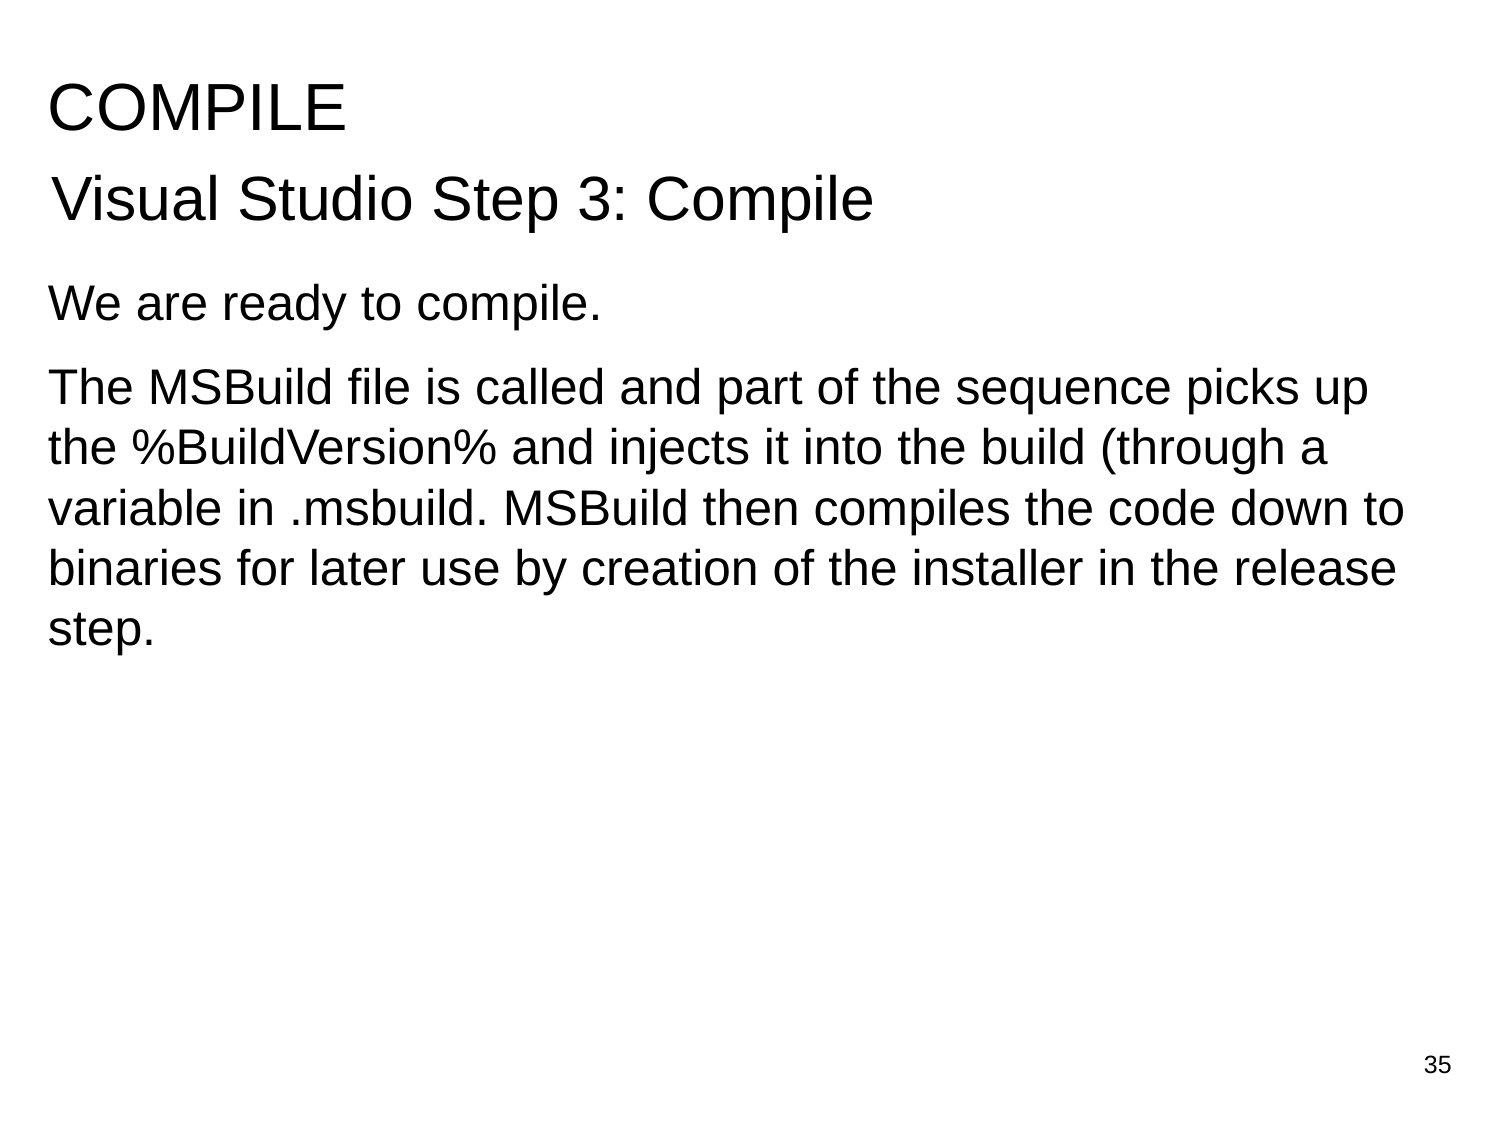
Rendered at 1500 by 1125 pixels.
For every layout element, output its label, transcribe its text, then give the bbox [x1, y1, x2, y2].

list Visual Studio Step 3: Compile [48, 150, 1452, 241]
list We are ready to compile. The MSBuild file is called and part of the sequence picks up the %BuildVersion% and injects it into the build (through a variable in .msbuild. MSBuild then compiles the code down to binaries for later use by creation of the installer in the release step. [48, 262, 1452, 1021]
slide_number <number> [1325, 1047, 1452, 1080]
title Compile [48, 57, 1452, 150]
